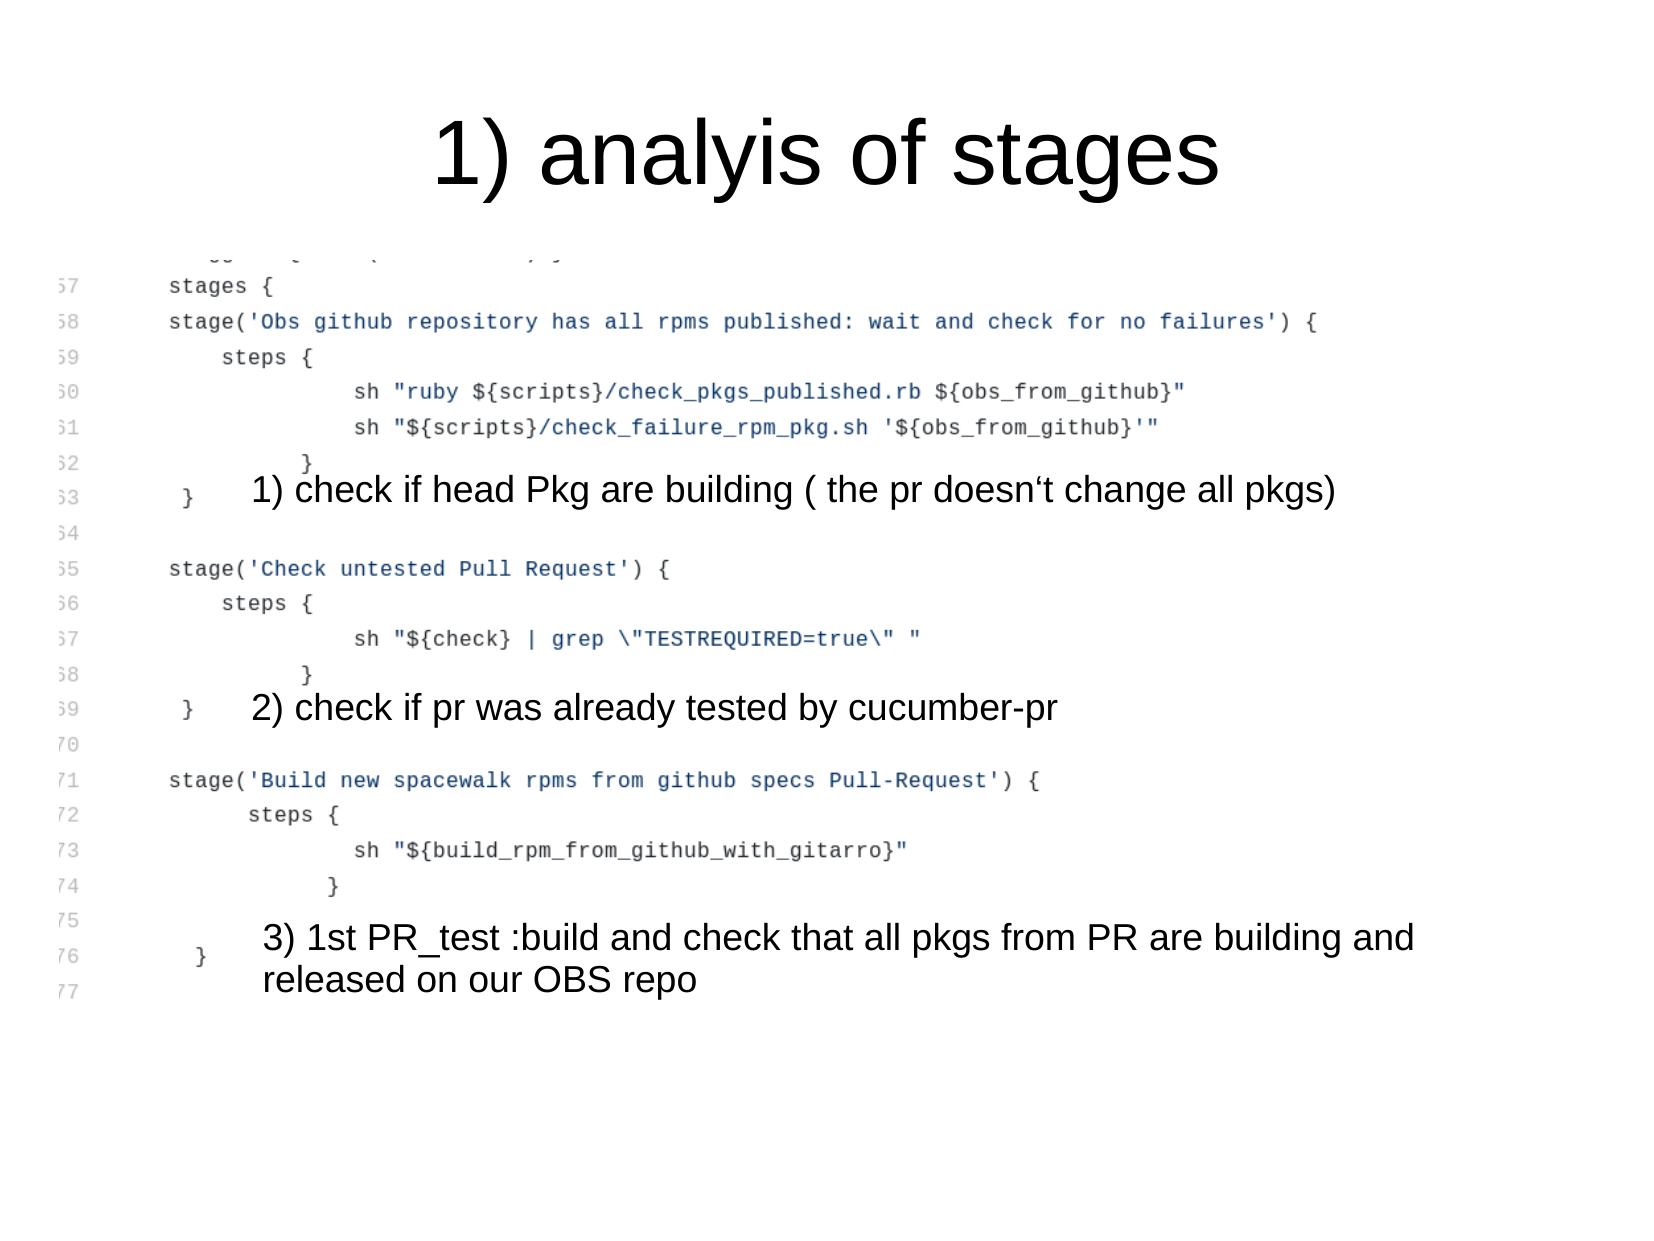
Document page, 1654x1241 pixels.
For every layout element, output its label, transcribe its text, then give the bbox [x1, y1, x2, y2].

picture [59, 260, 1642, 1016]
text_box 1) check if head Pkg are building ( the pr doesn‘t change all pkgs) [236, 460, 1465, 644]
text_box 3) 1st PR_test :build and check that all pkgs from PR are building and released on our OBS repo [248, 909, 1477, 1093]
text_box 2) check if pr was already tested by cucumber-pr [236, 679, 1465, 863]
title 1) analyis of stages [82, 49, 1571, 257]
